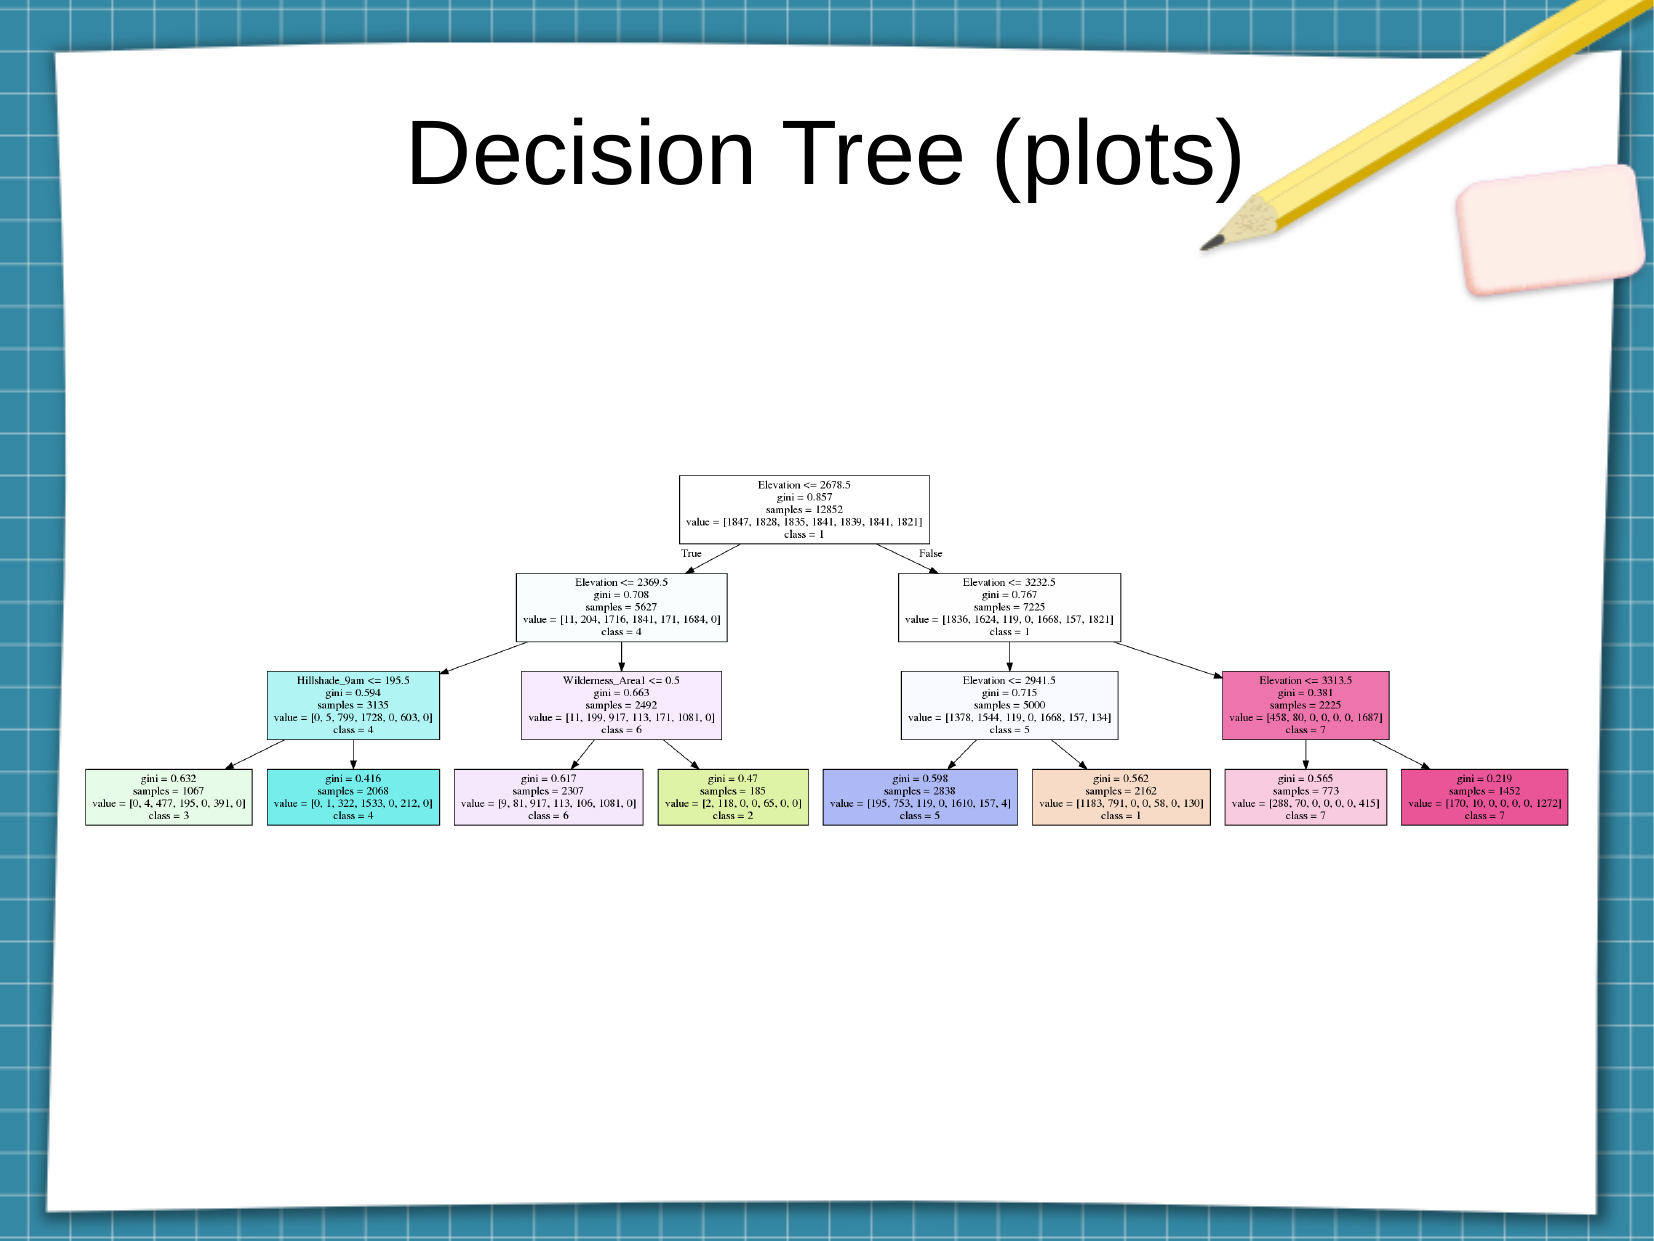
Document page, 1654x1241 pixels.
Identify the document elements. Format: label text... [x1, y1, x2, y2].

title Decision Tree (plots) [82, 49, 1571, 257]
picture [0, 0, 1654, 1241]
